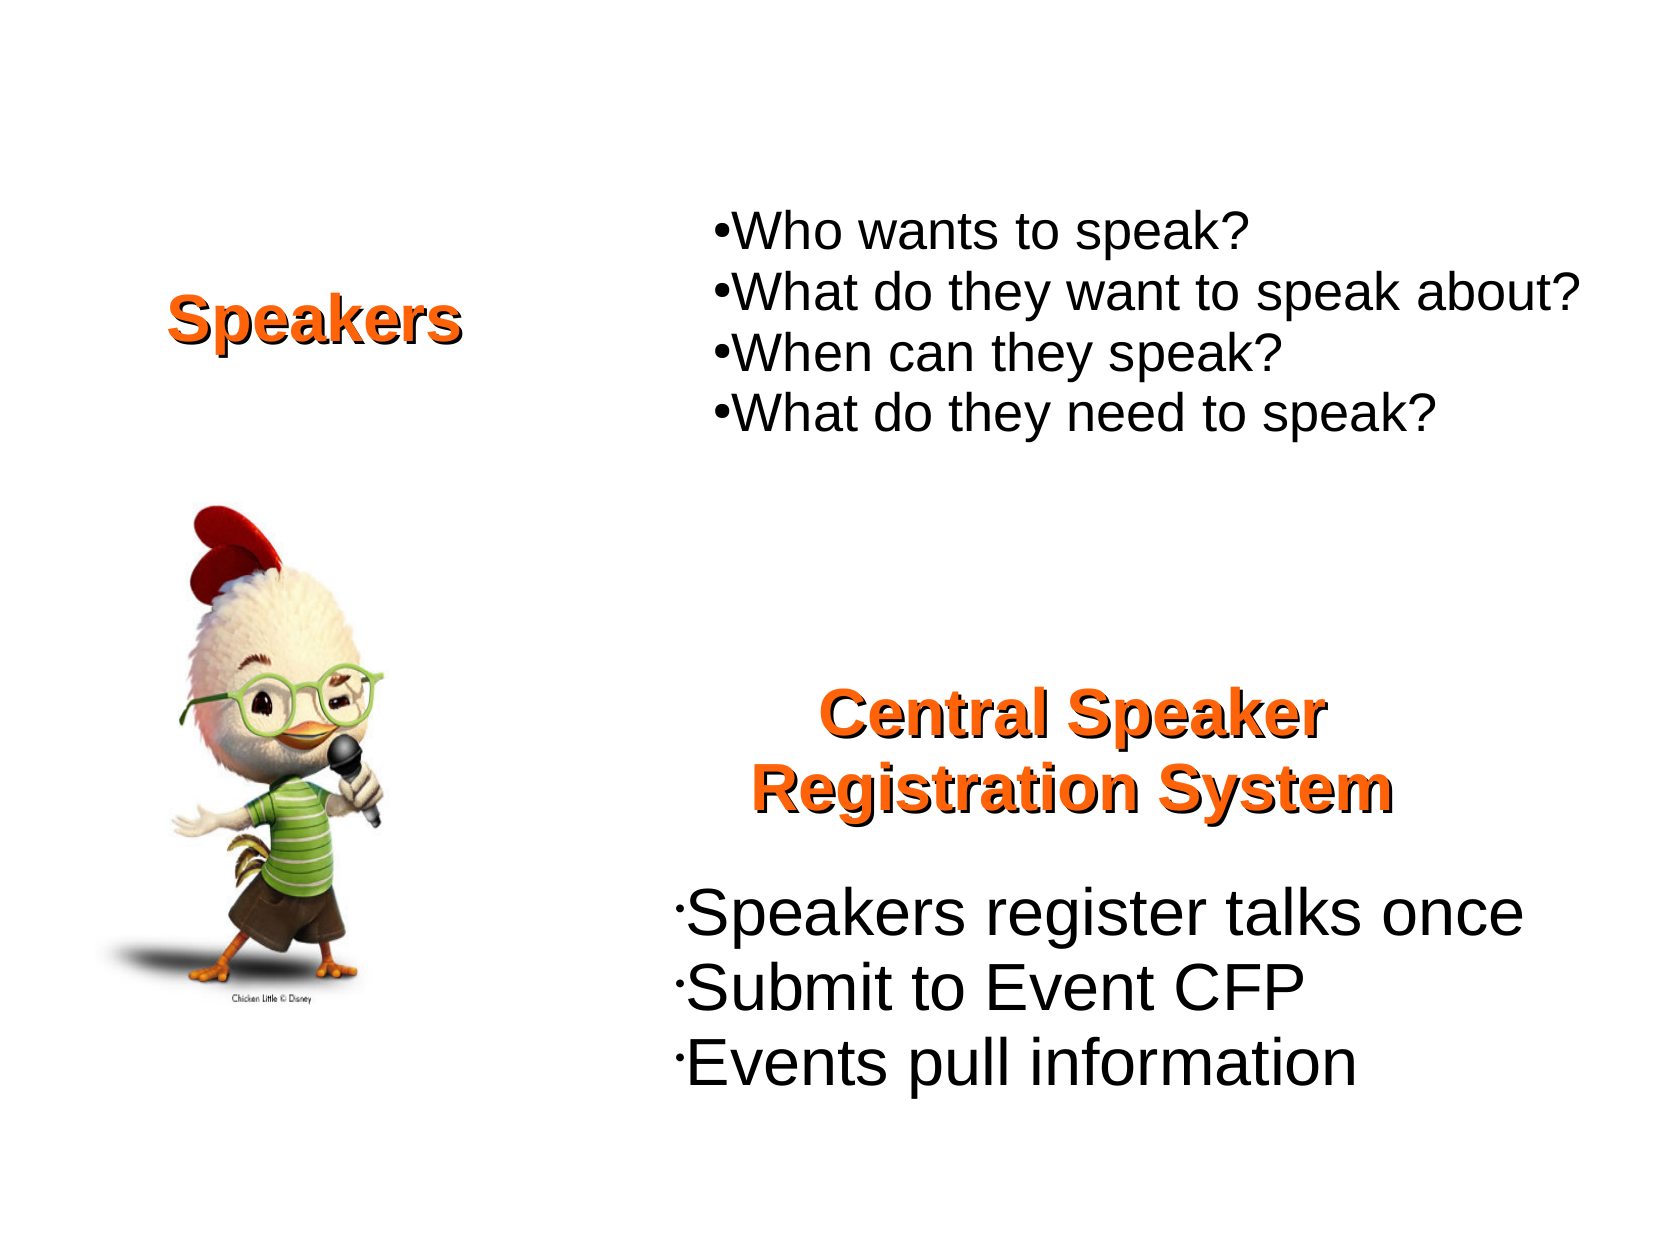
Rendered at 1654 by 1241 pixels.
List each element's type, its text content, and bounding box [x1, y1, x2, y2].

picture [79, 483, 413, 1013]
text_box Speakers register talks once Submit to Event CFP Events pull information [675, 862, 1605, 1112]
text_box Central Speaker Registration System [682, 664, 1463, 837]
text_box Speakers [37, 187, 593, 451]
text_box Who wants to speak? What do they want to speak about? When can they speak? What do they need to speak? [712, 187, 1613, 457]
